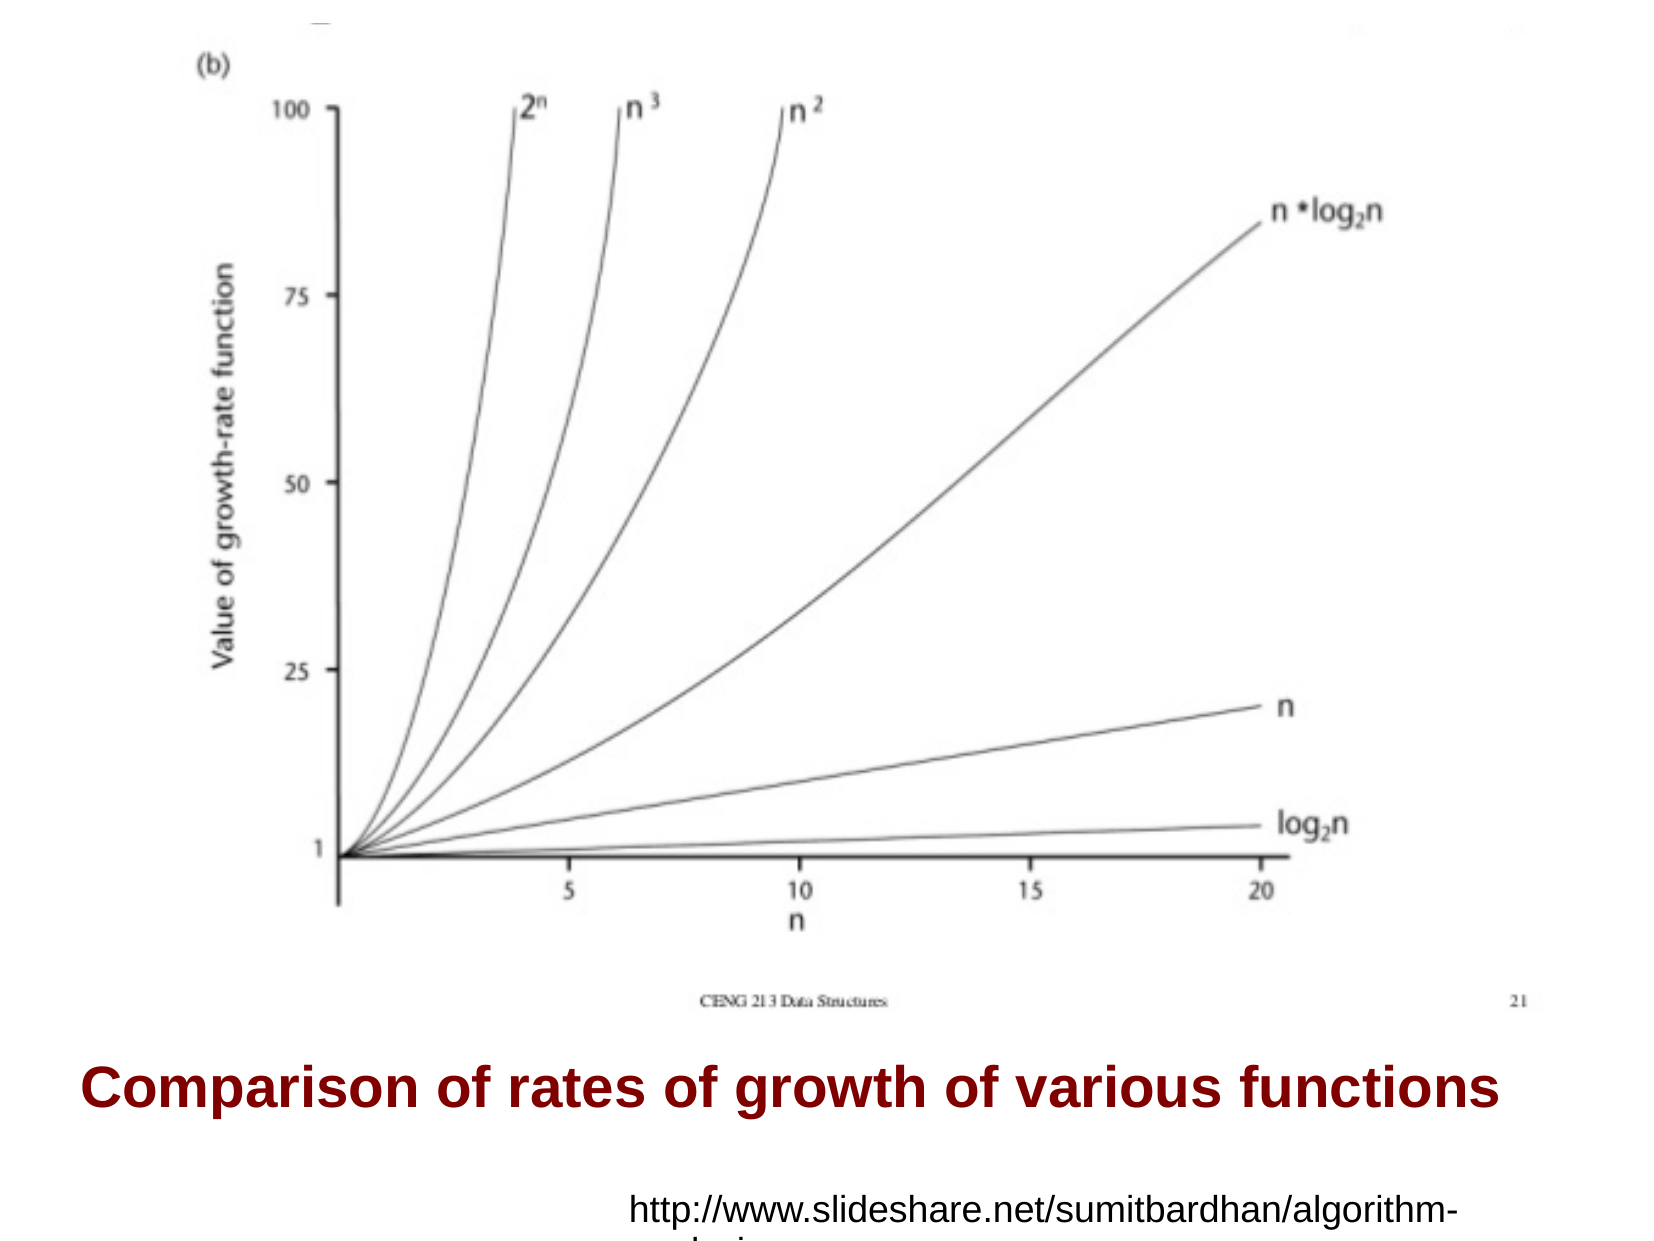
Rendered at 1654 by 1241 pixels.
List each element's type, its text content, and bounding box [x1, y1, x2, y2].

text_box http://www.slideshare.net/sumitbardhan/algorithm-analysis [614, 1181, 1609, 1238]
title Comparison of rates of growth of various functions [47, 1049, 1536, 1188]
picture [23, 23, 1607, 1049]
